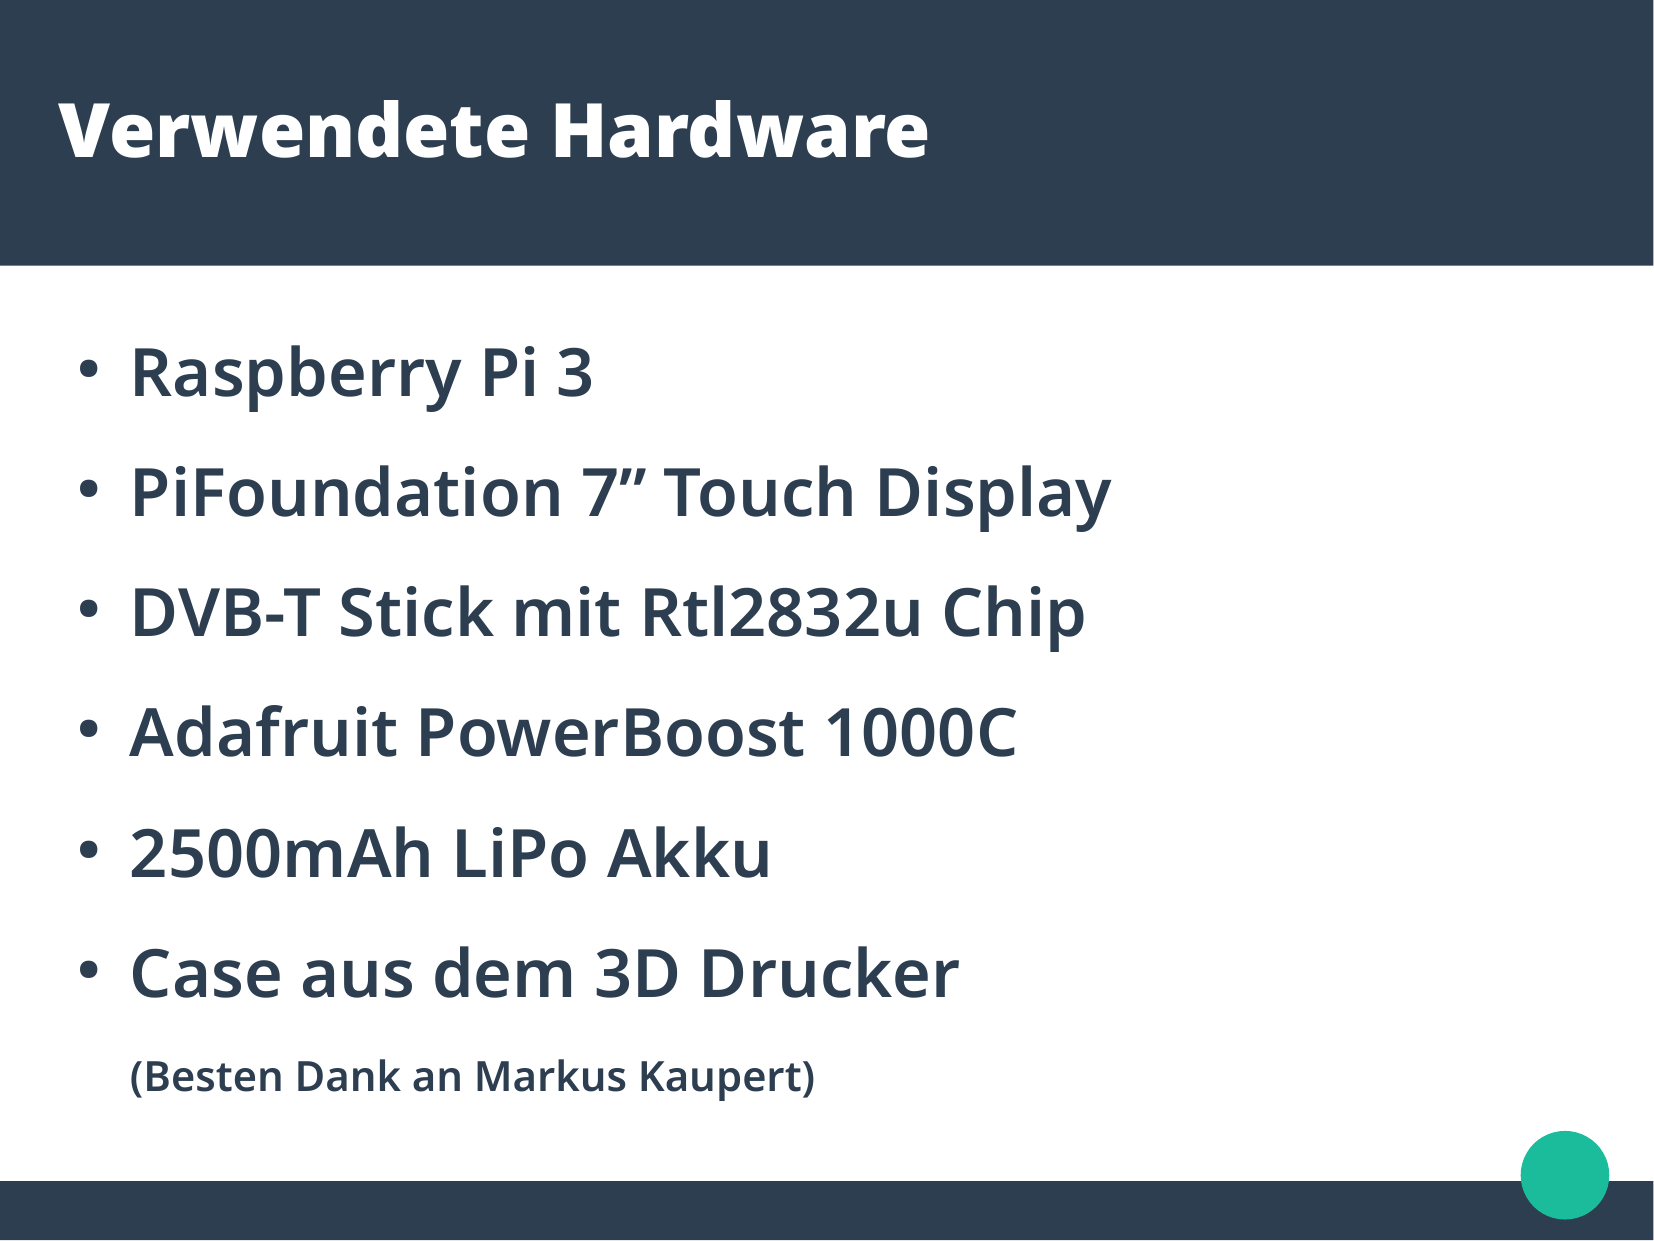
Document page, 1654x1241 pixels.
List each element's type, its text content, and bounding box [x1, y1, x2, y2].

title Verwendete Hardware [59, 49, 1595, 207]
list Raspberry Pi 3 PiFoundation 7” Touch Display DVB-T Stick mit Rtl2832u Chip Adafruit PowerBoost 1000C 2500mAh LiPo Akku Case aus dem 3D Drucker (Besten Dank an Markus Kaupert) [59, 324, 1595, 1152]
